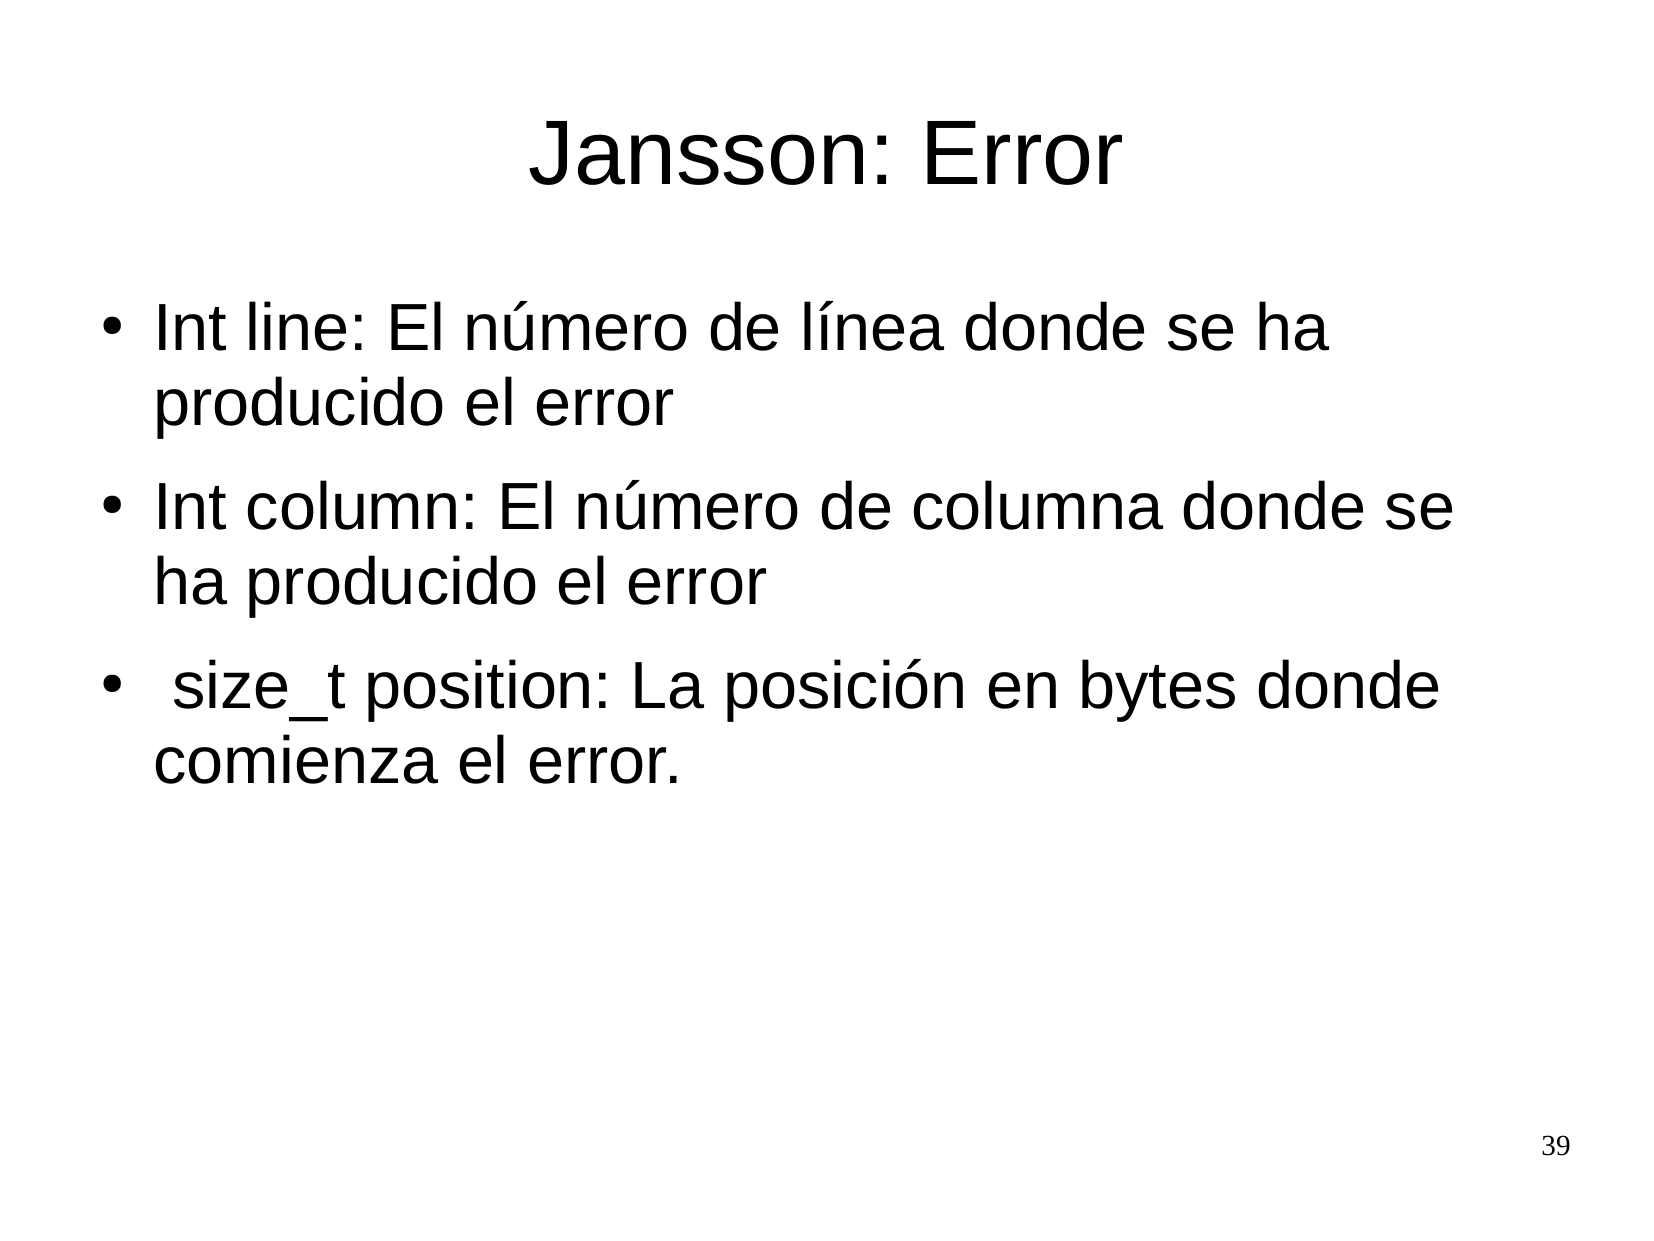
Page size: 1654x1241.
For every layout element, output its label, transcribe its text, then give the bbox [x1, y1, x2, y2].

list Int line: El número de línea donde se ha producido el error Int column: El número de columna donde se ha producido el error size_t position: La posición en bytes donde comienza el error. [82, 290, 1538, 1010]
title Jansson: Error [82, 49, 1571, 257]
